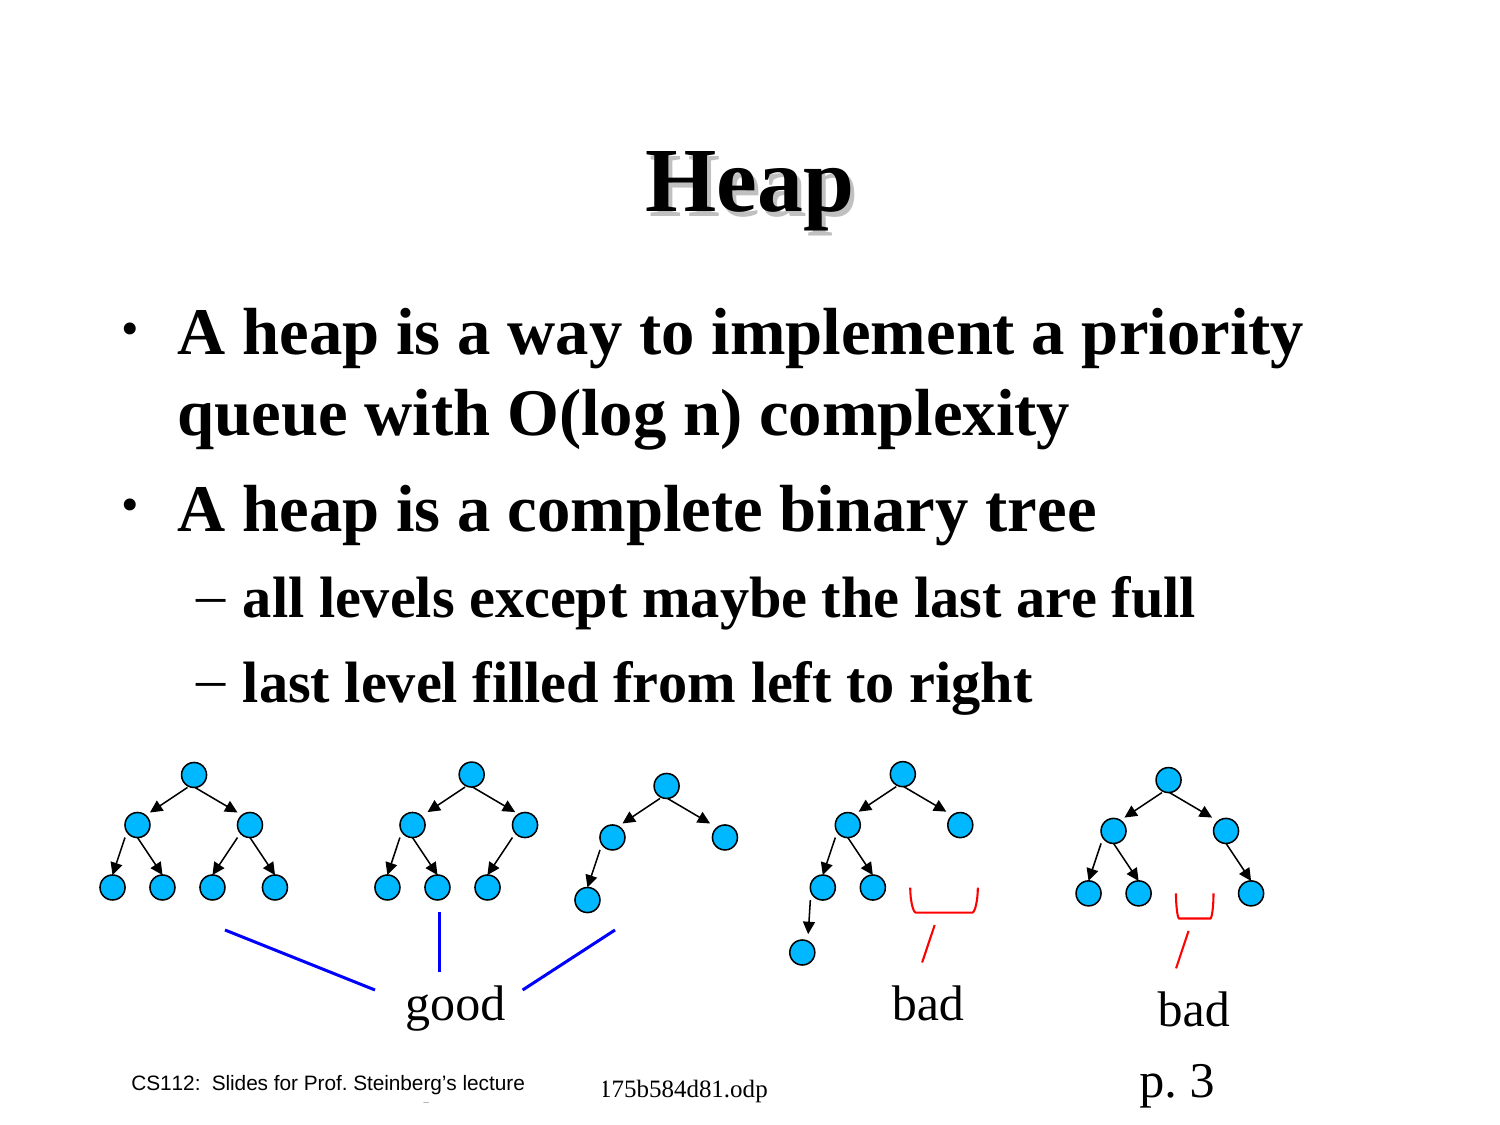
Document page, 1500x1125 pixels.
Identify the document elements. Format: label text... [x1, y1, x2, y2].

text_box [947, 812, 973, 838]
list A heap is a way to implement a priority queue with O(log n) complexity A heap is a complete binary tree all levels except maybe the last are full last level filled from left to right [106, 281, 1407, 1044]
text_box [789, 939, 815, 962]
text_box [574, 887, 601, 913]
text_box [399, 812, 426, 838]
text_box [835, 812, 861, 838]
text_box [424, 875, 451, 901]
text_box [124, 812, 151, 838]
text_box [181, 762, 207, 788]
text_box [1156, 767, 1182, 793]
text_box [654, 773, 680, 799]
text_box bad [1026, 968, 1327, 1044]
text_box good [287, 962, 588, 1038]
text_box [237, 812, 263, 838]
text_box [1238, 880, 1264, 906]
text_box [1126, 880, 1152, 906]
text_box bad [760, 962, 1061, 1038]
text_box [890, 761, 916, 787]
text_box [99, 875, 126, 901]
text_box [1076, 880, 1102, 906]
text_box [459, 762, 485, 788]
text_box [810, 875, 836, 901]
text_box [374, 875, 400, 901]
text_box [199, 875, 226, 901]
text_box [860, 875, 886, 901]
text_box [149, 875, 175, 901]
text_box [1213, 818, 1239, 844]
text_box [262, 875, 288, 901]
text_box [1101, 818, 1127, 844]
text_box [599, 824, 625, 850]
title Heap [112, 49, 1388, 238]
text_box [512, 812, 538, 838]
text_box [712, 824, 738, 850]
text_box [474, 875, 501, 901]
